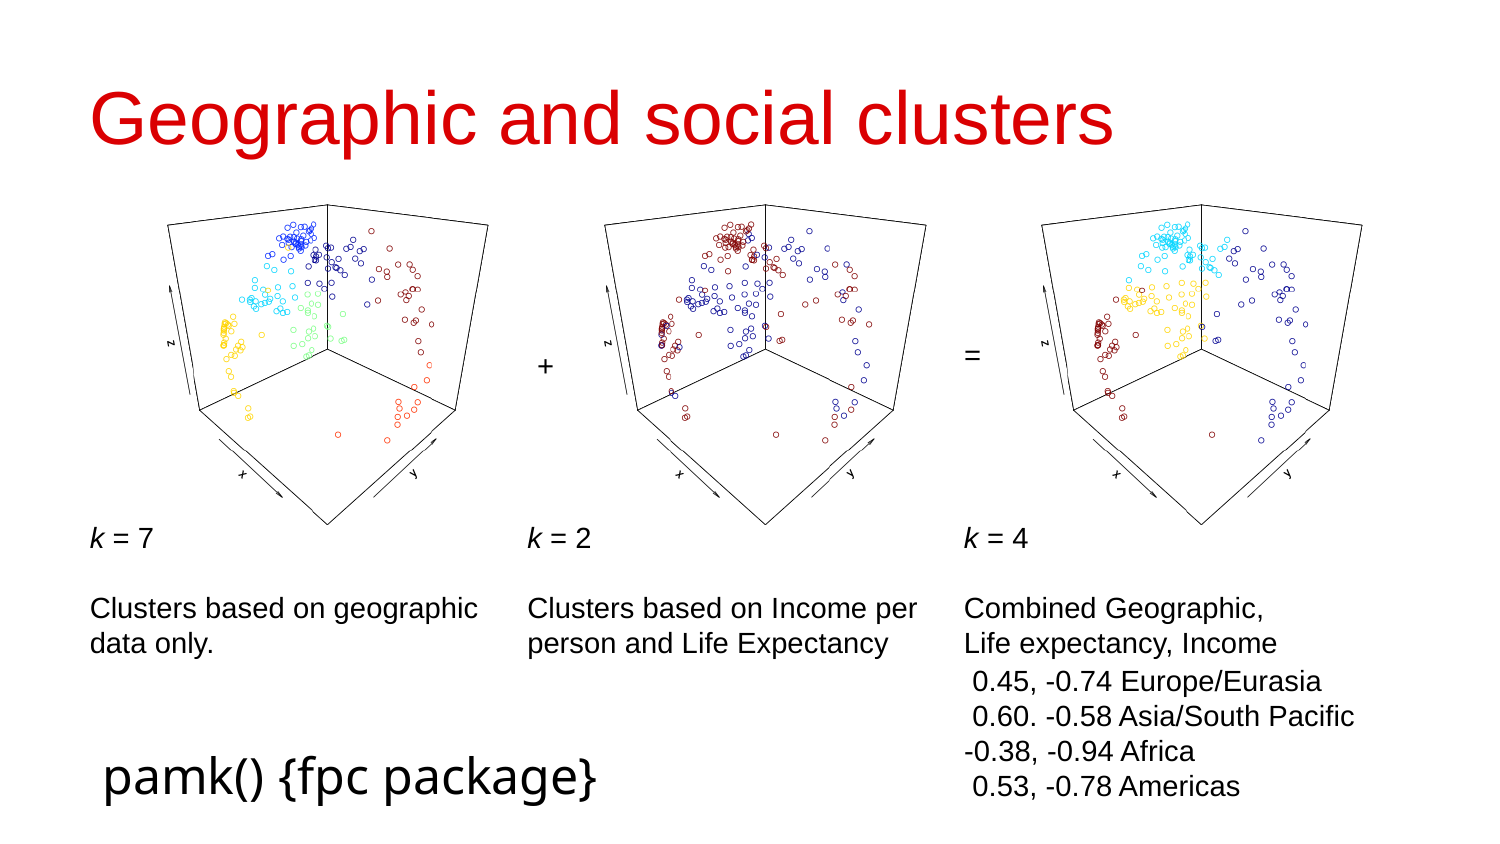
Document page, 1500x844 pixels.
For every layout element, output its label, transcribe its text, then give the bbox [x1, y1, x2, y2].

text_box k = 7 Clusters based on geographic data only. [74, 504, 512, 816]
text_box k = 4 Combined Geographic, Life expectancy, Income [950, 748, 1387, 816]
text_box k = 2 Clusters based on Income per person and Life Expectancy [512, 504, 949, 729]
text_box pamk() {fpc package} [87, 729, 950, 830]
text_box + [522, 331, 571, 412]
text_box k = 4 Combined Geographic, Life expectancy, Income [949, 504, 1387, 646]
text_box = [949, 321, 1008, 422]
text_box 0.45, -0.74 Europe/Eurasia 0.60. -0.58 Asia/South Pacific -0.38, -0.94 Africa 0.53, -0.78 Americas [949, 646, 1500, 748]
picture [75, 175, 1425, 610]
text_box Geographic and social clusters [75, 33, 1425, 175]
